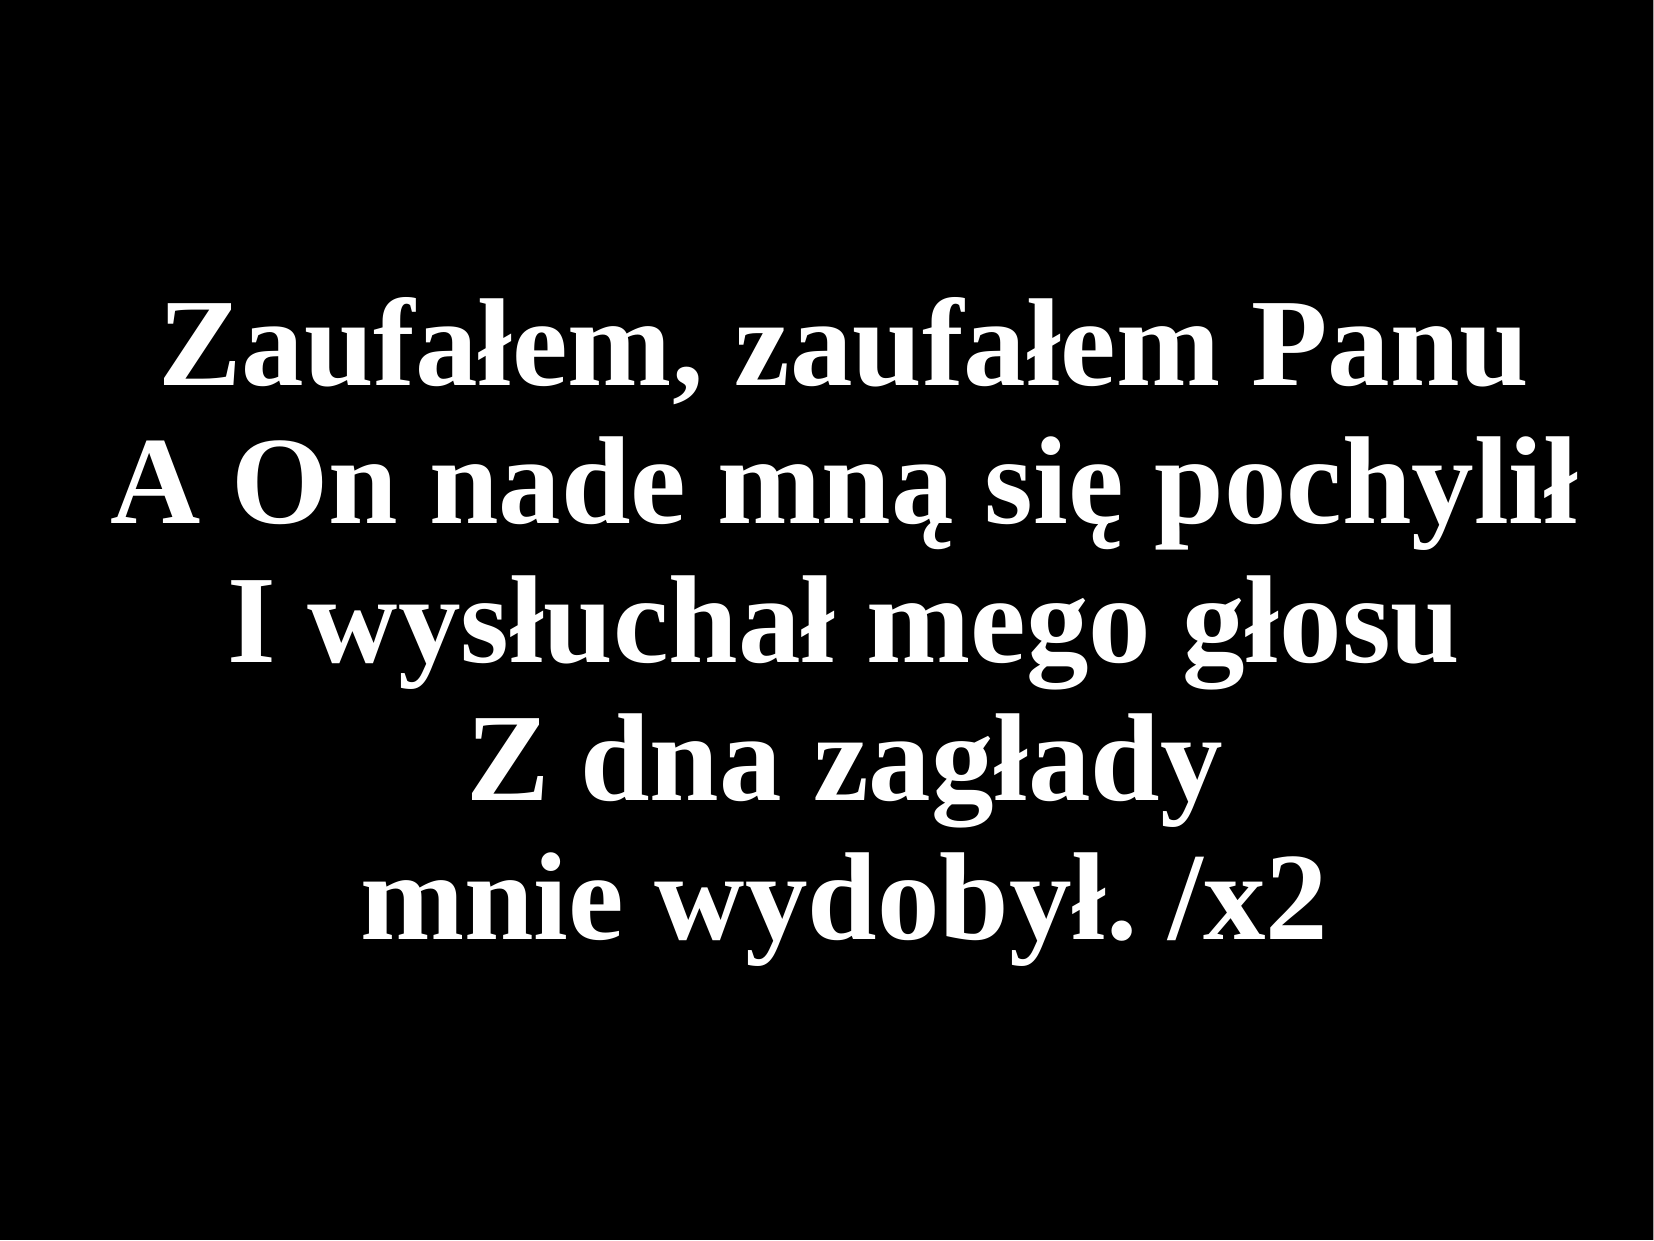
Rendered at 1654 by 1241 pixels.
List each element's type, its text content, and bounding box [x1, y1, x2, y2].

subtitle Zaufałem, zaufałem Panu A On nade mną się pochylił I wysłuchał mego głosu Z dna zagłady mnie wydobył. /x2 [0, 0, 1654, 1241]
